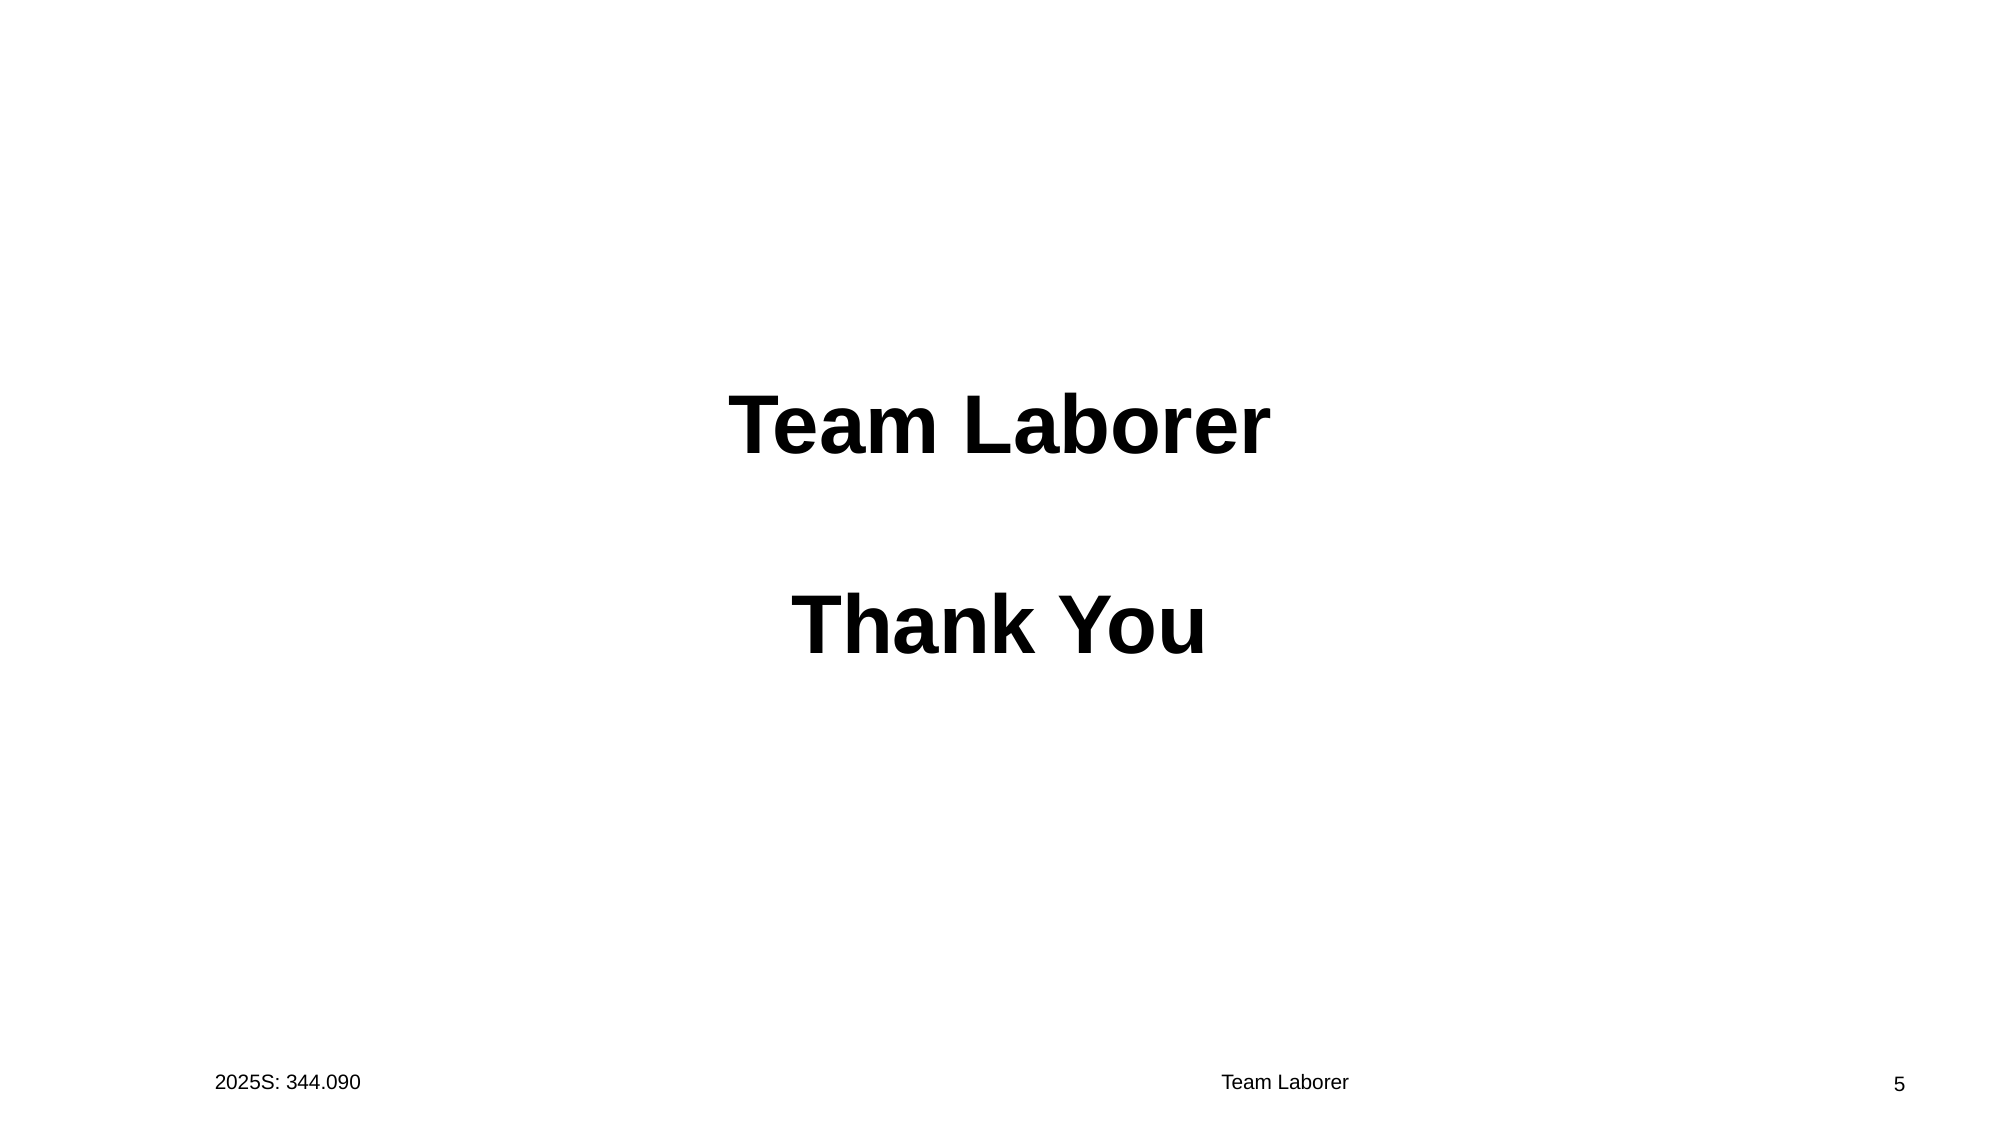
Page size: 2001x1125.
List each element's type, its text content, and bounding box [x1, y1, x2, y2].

title Team Laborer Thank You [87, 362, 1913, 526]
